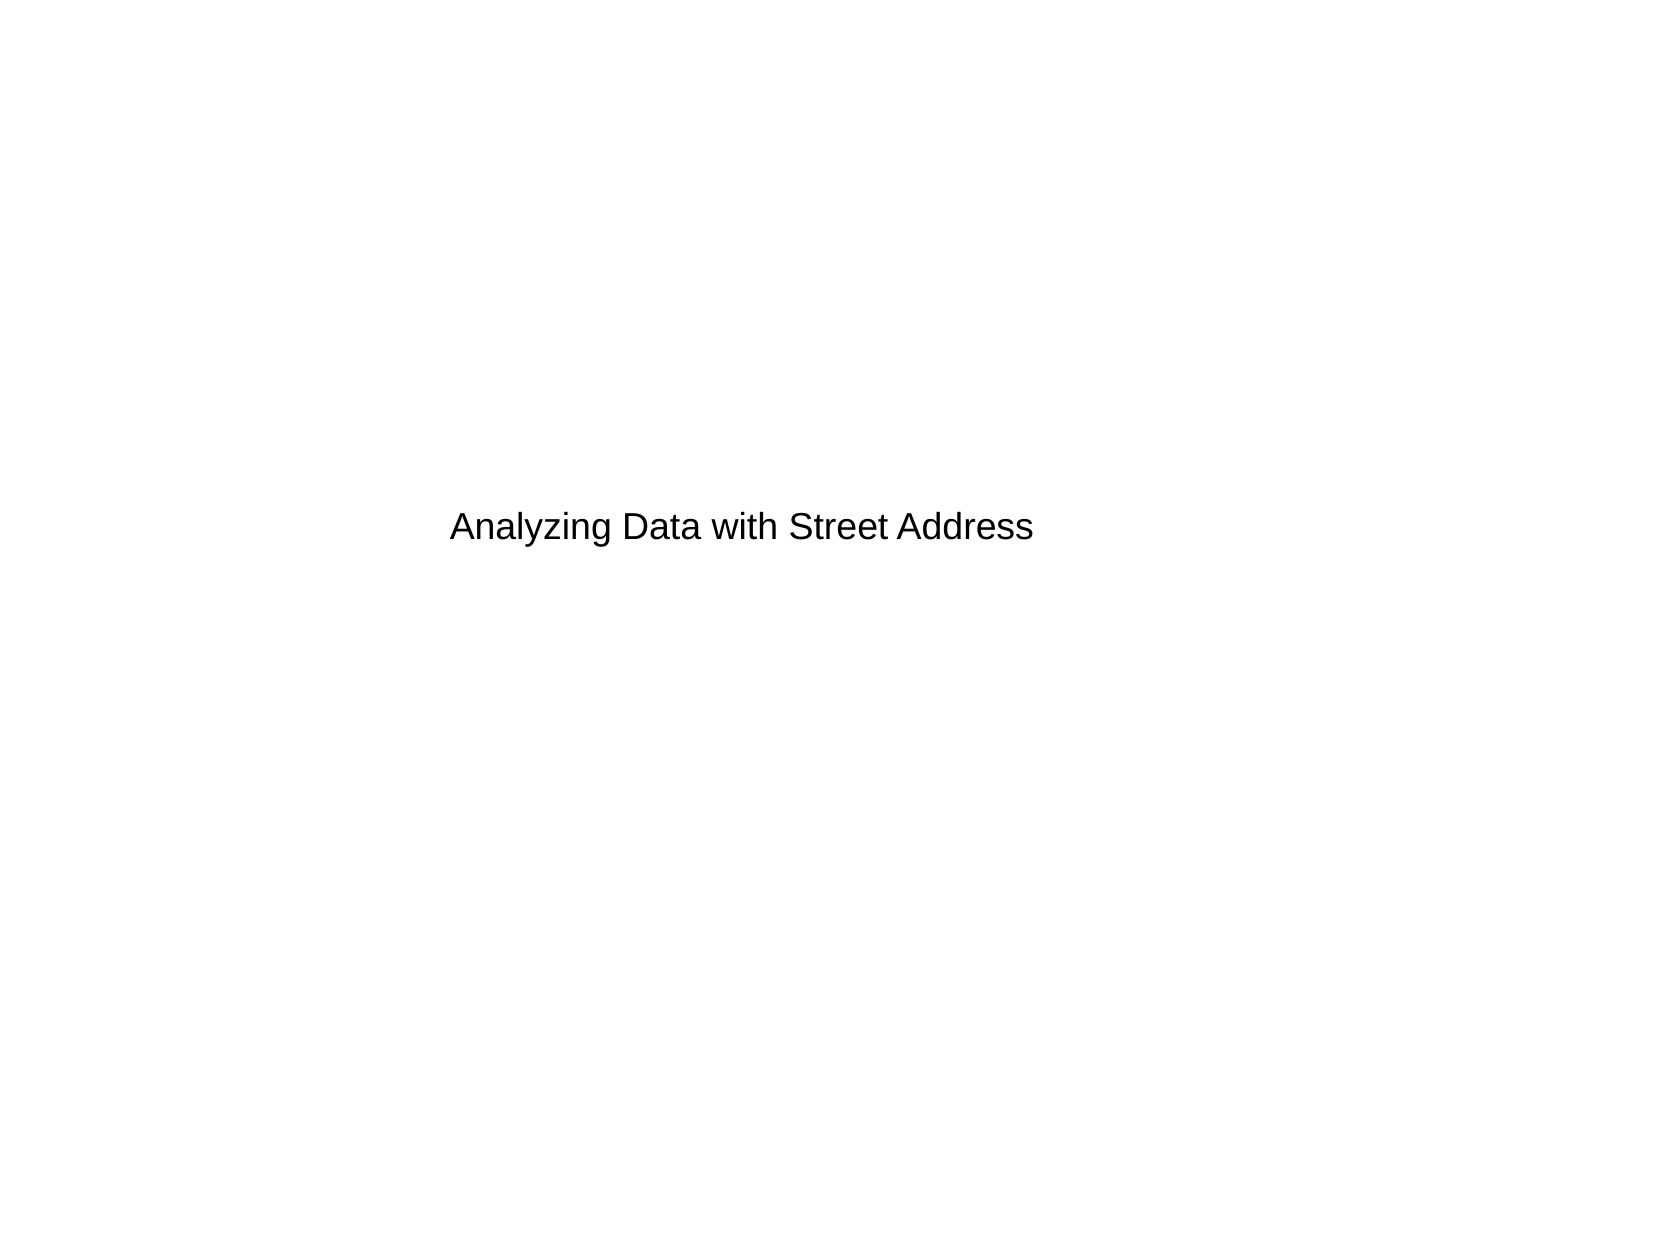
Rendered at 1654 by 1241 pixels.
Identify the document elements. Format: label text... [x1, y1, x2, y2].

text_box Analyzing Data with Street Address [435, 498, 1051, 556]
